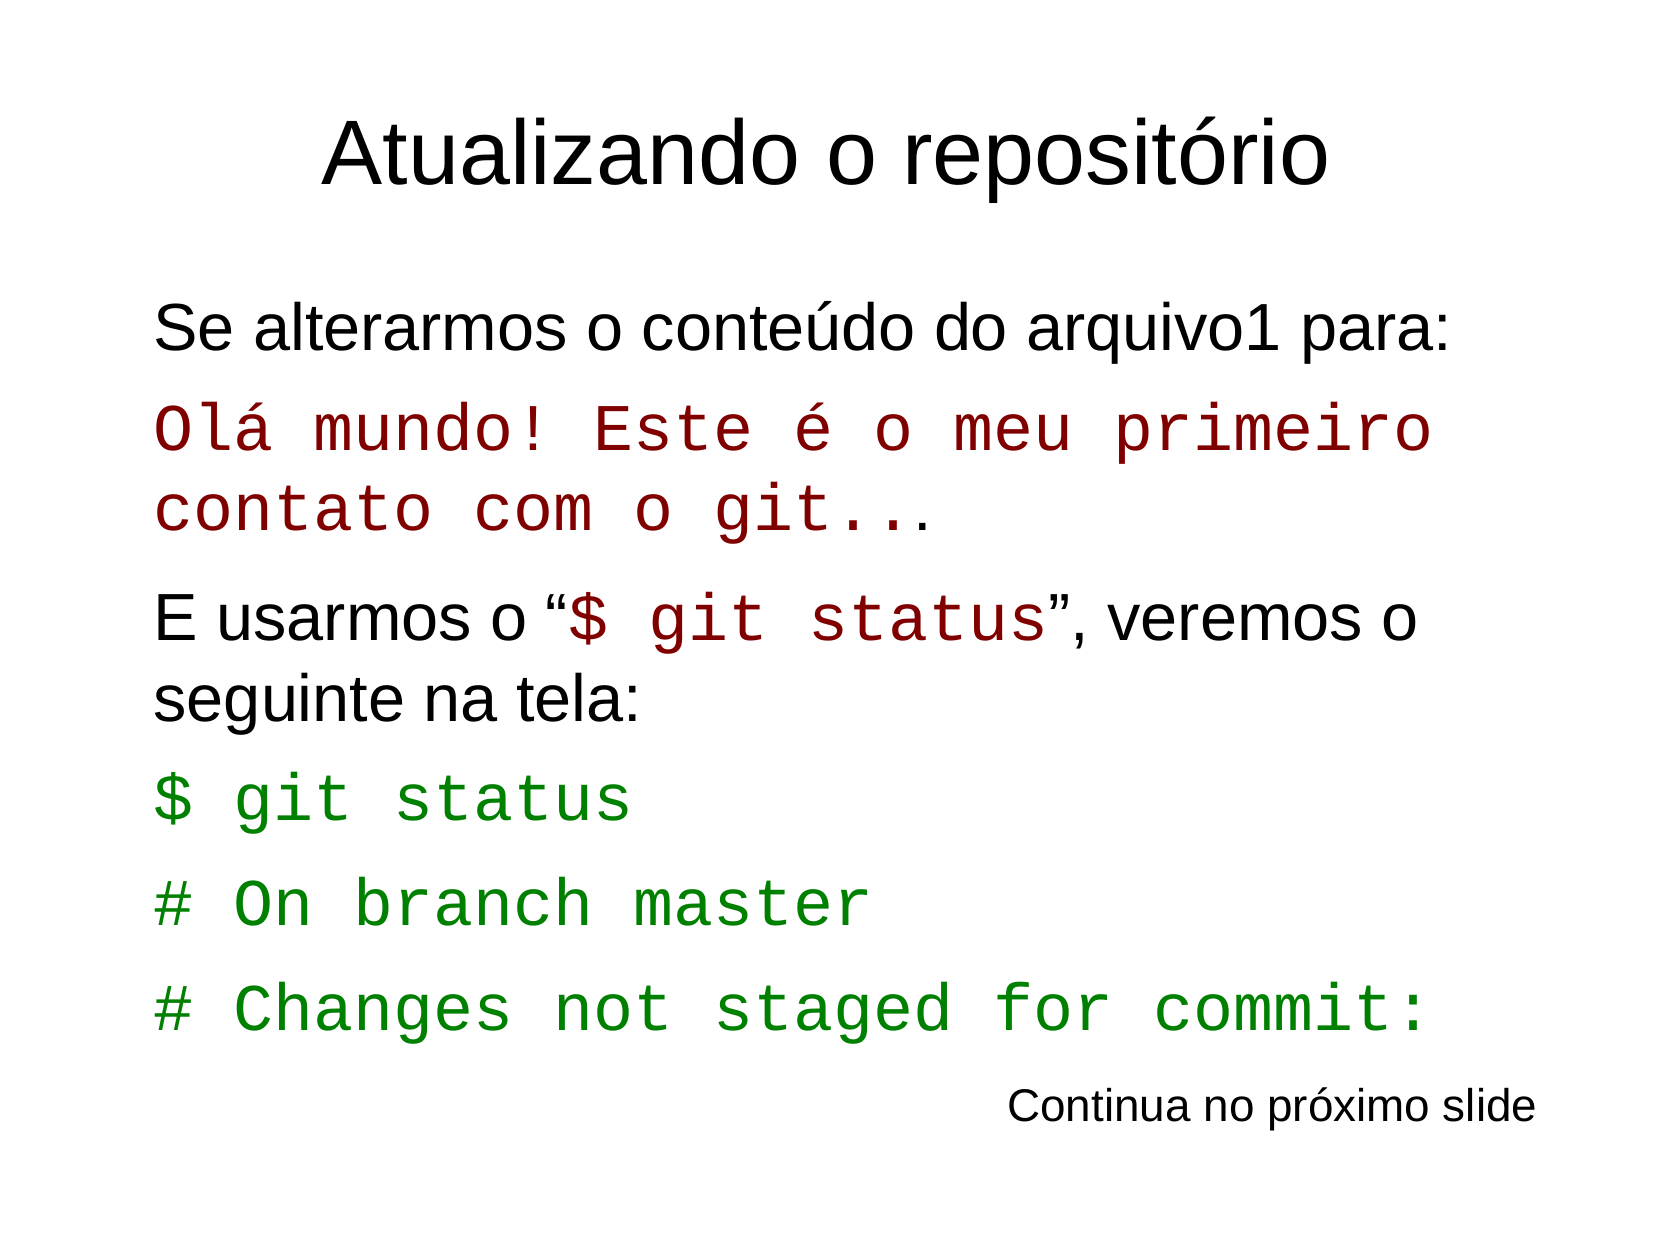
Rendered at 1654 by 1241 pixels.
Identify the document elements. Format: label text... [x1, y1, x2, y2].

title Atualizando o repositório [82, 49, 1571, 257]
list Se alterarmos o conteúdo do arquivo1 para: Olá mundo! Este é o meu primeiro contato com o git... E usarmos o “$ git status”, veremos o seguinte na tela: $ git status # On branch master # Changes not staged for commit: Continua no próximo slide [82, 290, 1538, 1217]
